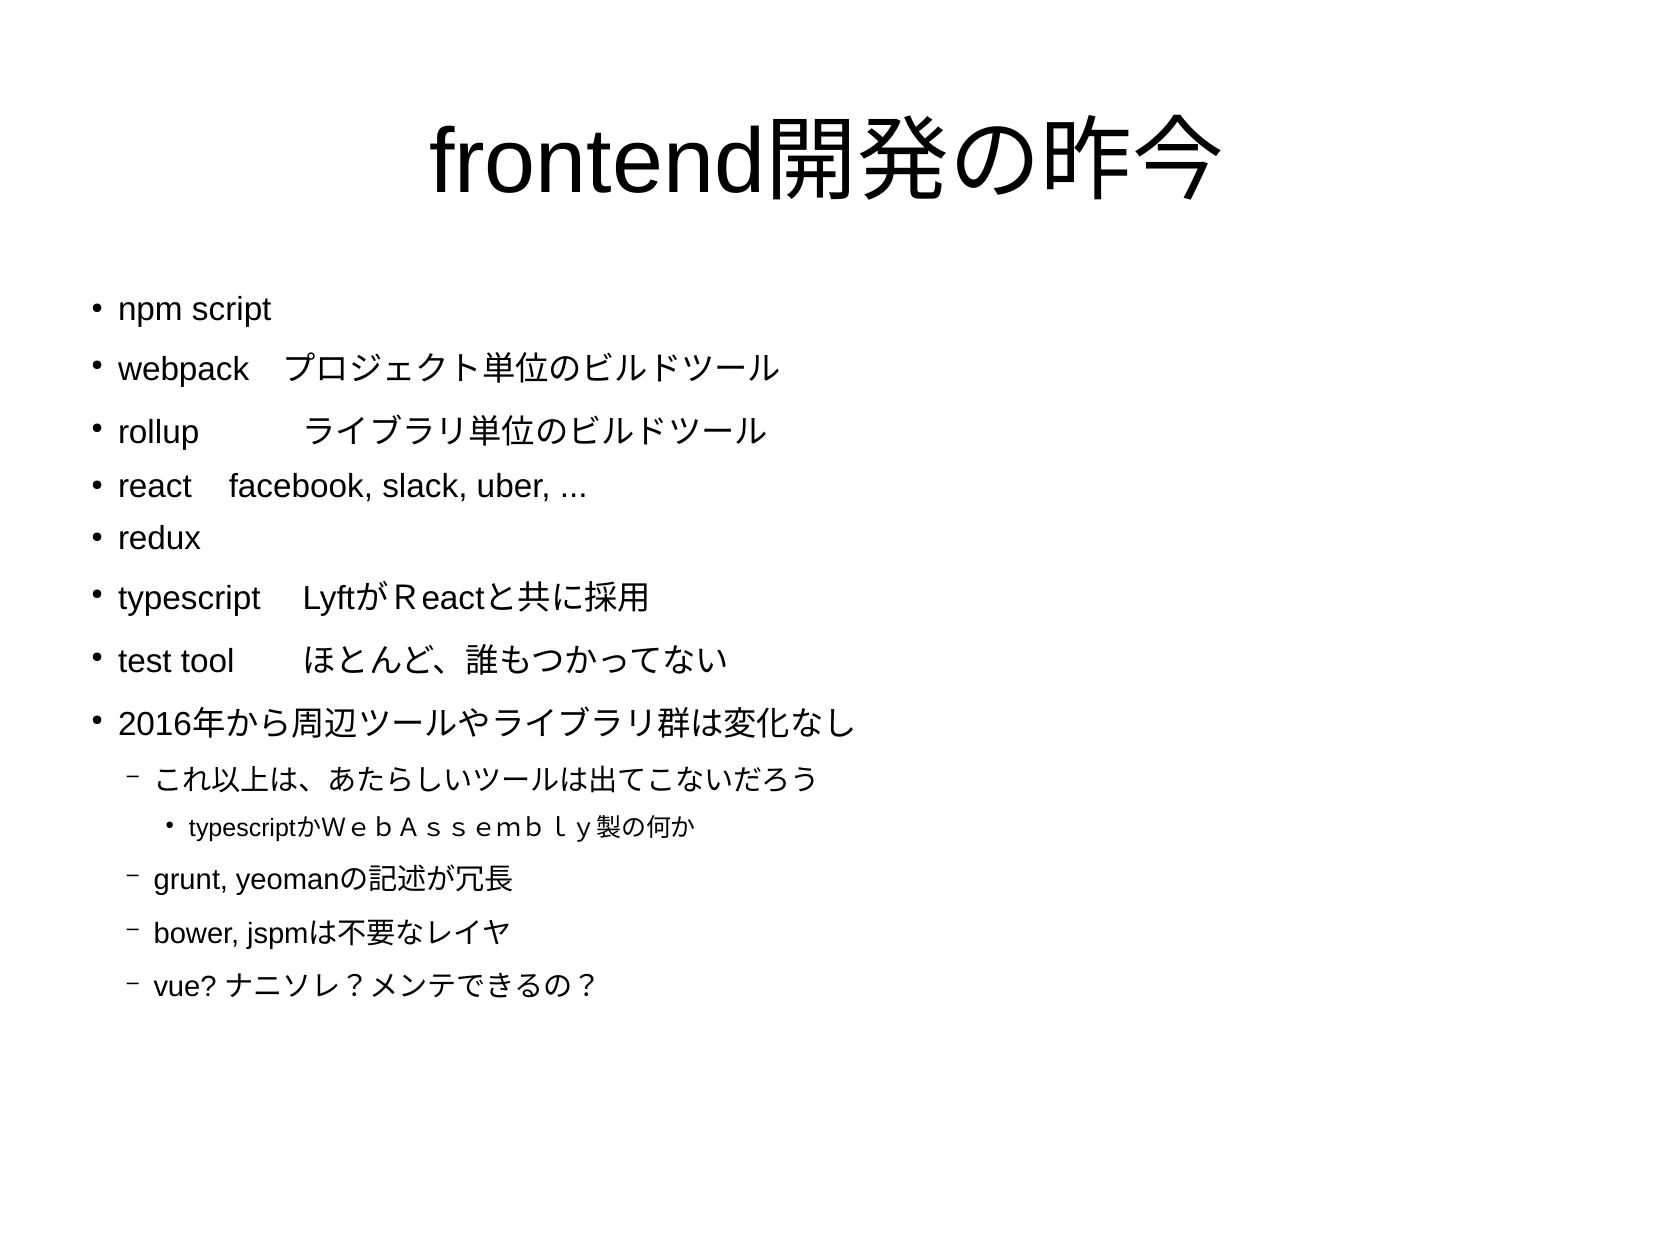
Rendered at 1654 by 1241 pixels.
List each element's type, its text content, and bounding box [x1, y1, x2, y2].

title frontend開発の昨今 [82, 49, 1571, 257]
list npm script webpack プロジェクト単位のビルドツール rollup ライブラリ単位のビルドツール react facebook, slack, uber, ... redux typescript LyftがＲeactと共に採用 test tool ほとんど、誰もつかってない 2016年から周辺ツールやライブラリ群は変化なし これ以上は、あたらしいツールは出てこないだろう typescriptかＷｅｂＡｓｓｅｍｂｌｙ製の何か grunt, yeomanの記述が冗長 bower, jspmは不要なレイヤ vue? ナニソレ？メンテできるの？ [82, 290, 1571, 1010]
